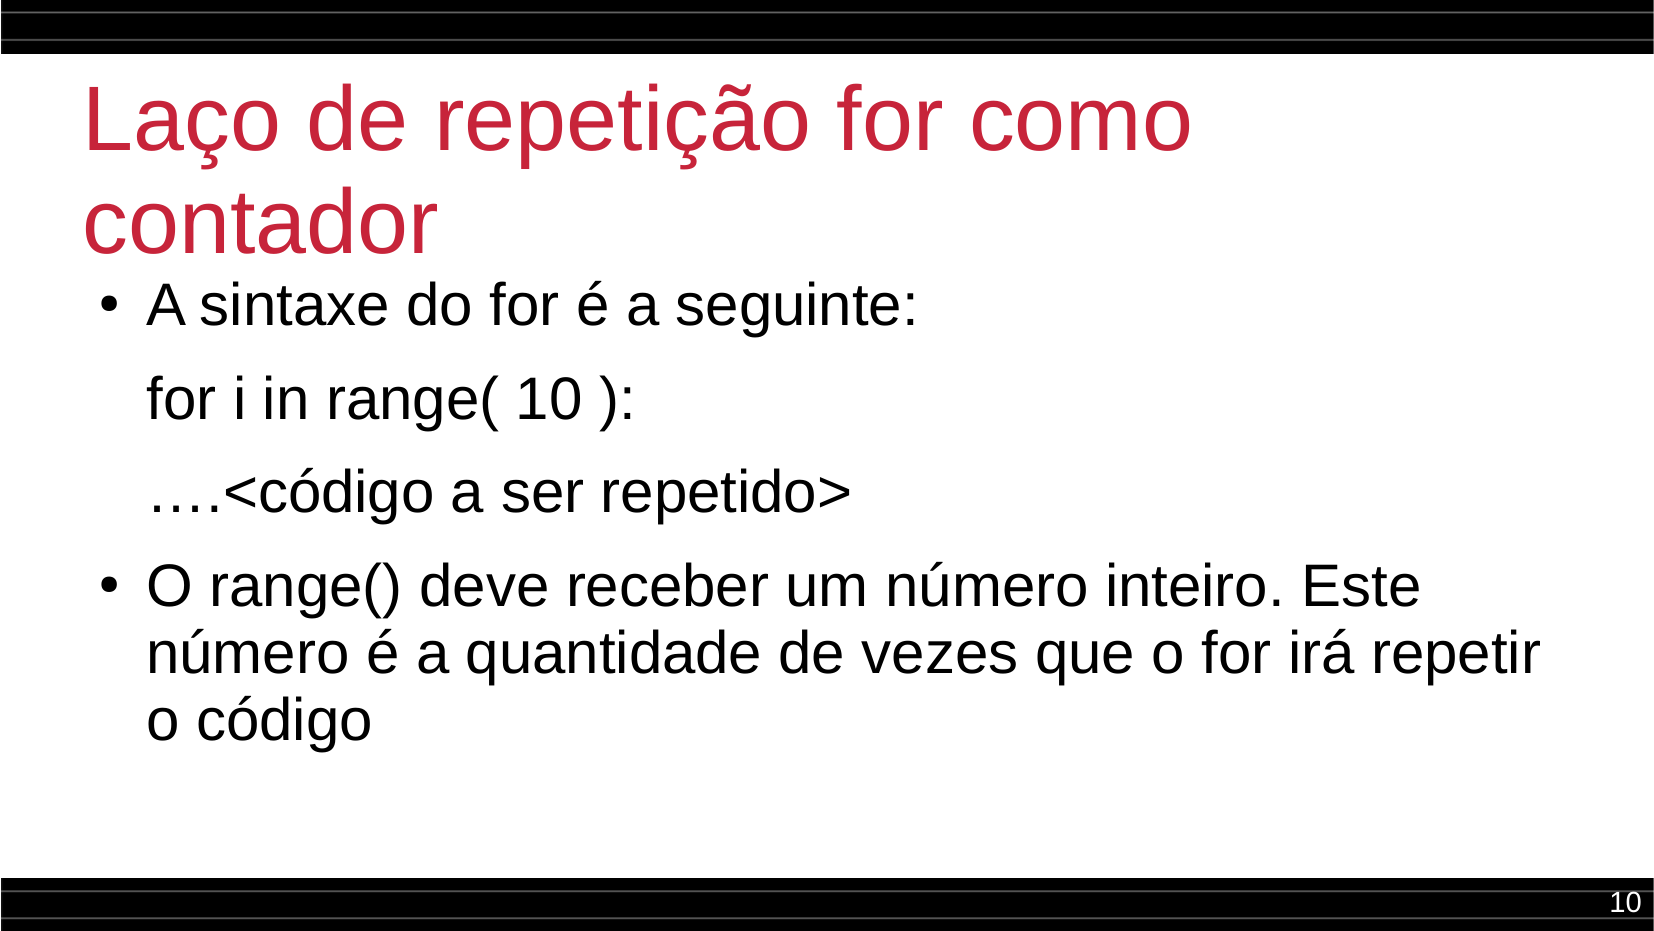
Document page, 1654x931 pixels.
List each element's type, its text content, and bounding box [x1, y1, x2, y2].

title Laço de repetição for como contador [82, 67, 1571, 271]
list A sintaxe do for é a seguinte: for i in range( 10 ): ….<código a ser repetido> O range() deve receber um número inteiro. Este número é a quantidade de vezes que o for irá repetir o código [82, 271, 1571, 758]
picture [1, 878, 1654, 931]
picture [1, 0, 1654, 54]
